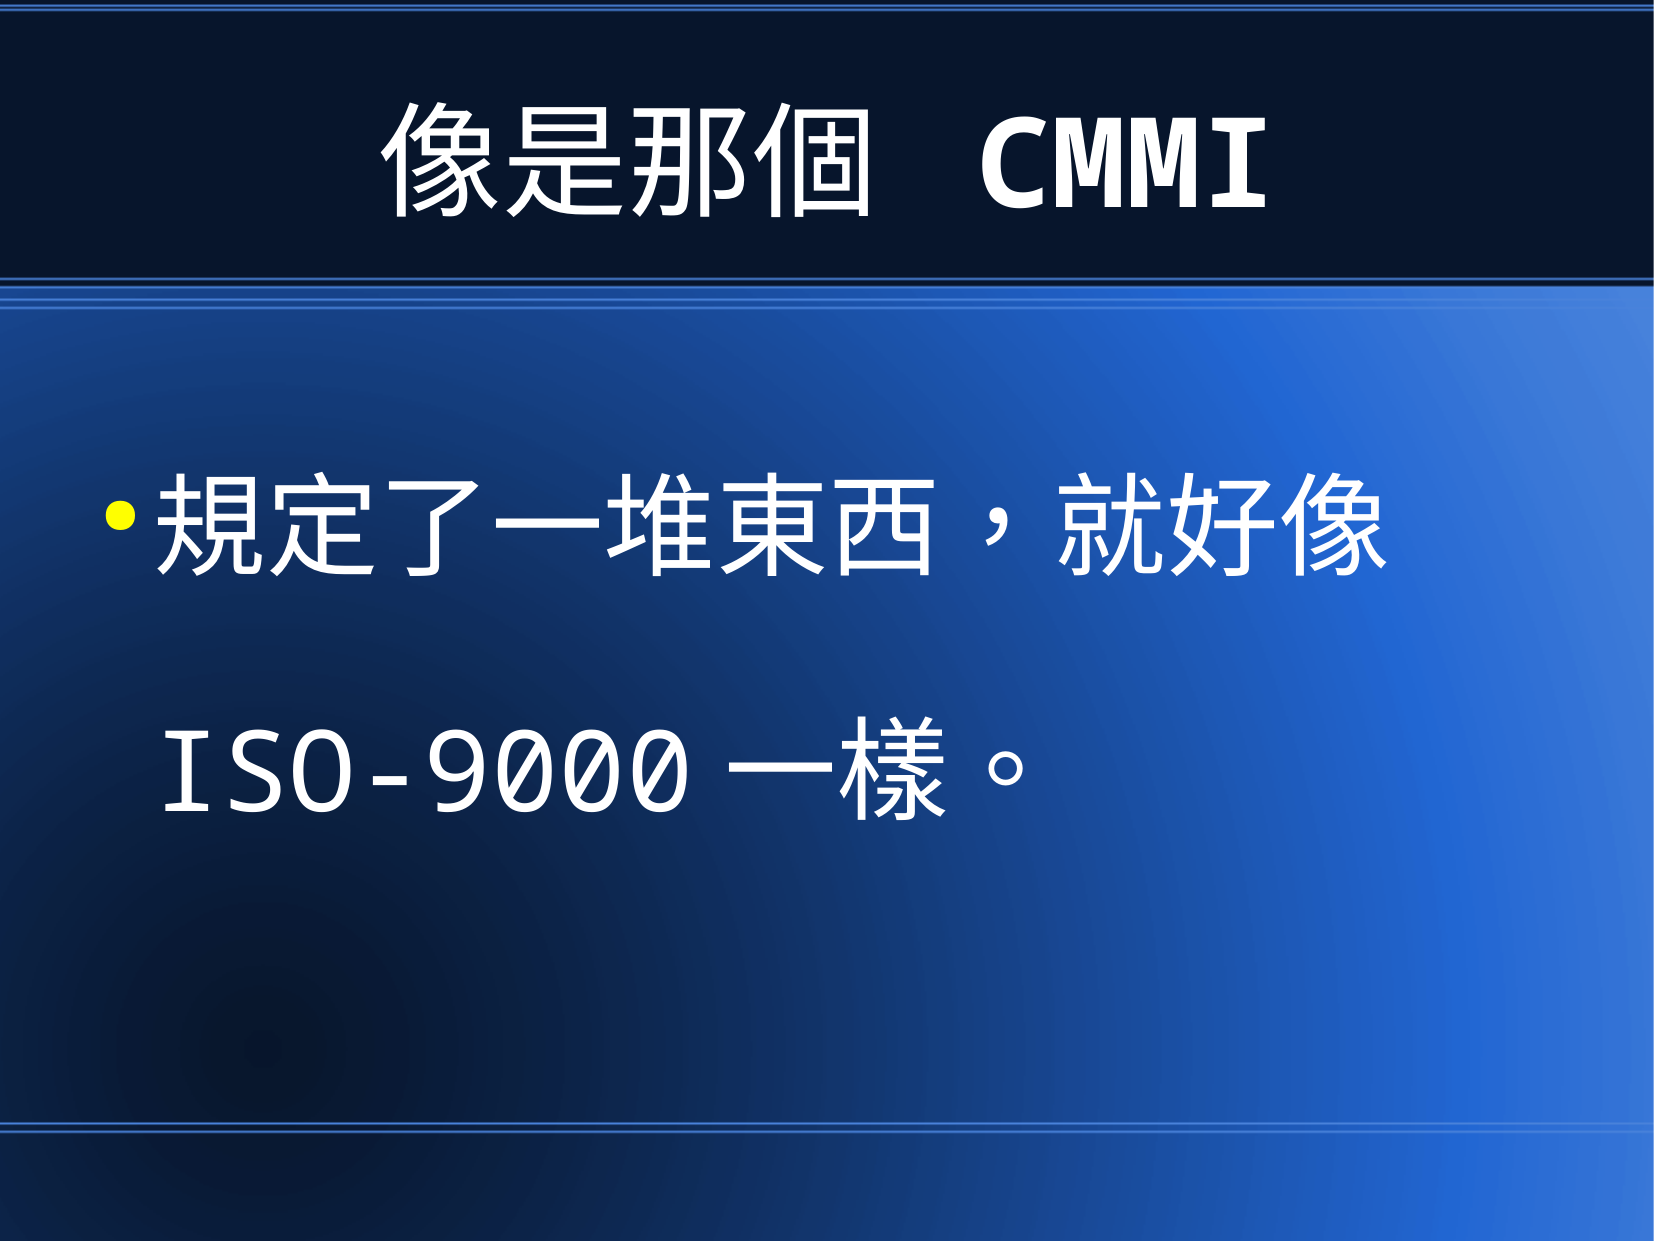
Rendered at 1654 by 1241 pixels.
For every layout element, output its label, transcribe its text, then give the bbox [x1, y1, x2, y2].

list 規定了一堆東西，就好像 ISO-9000一樣。 [82, 355, 1571, 1241]
picture [0, 0, 1654, 1241]
title 像是那個 CMMI [82, 49, 1571, 257]
